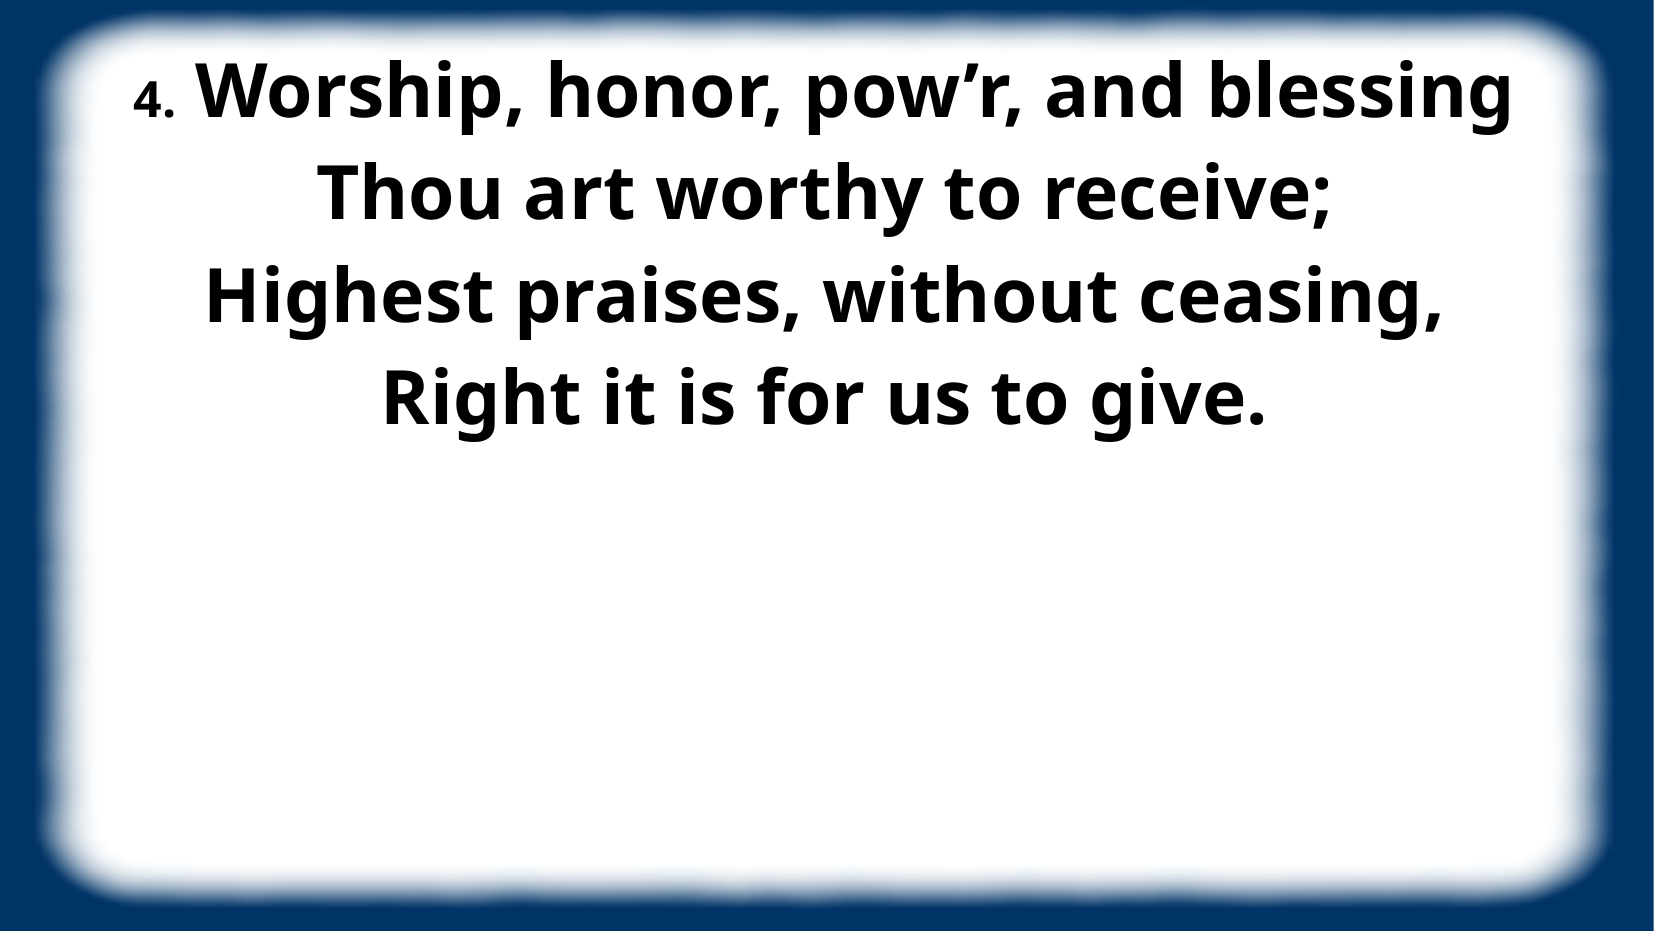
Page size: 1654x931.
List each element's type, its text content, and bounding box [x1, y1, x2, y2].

picture [0, 0, 1654, 931]
text_box 4. Worship, honor, pow’r, and blessing Thou art worthy to receive; Highest praises, without ceasing, Right it is for us to give. [75, 30, 1576, 443]
